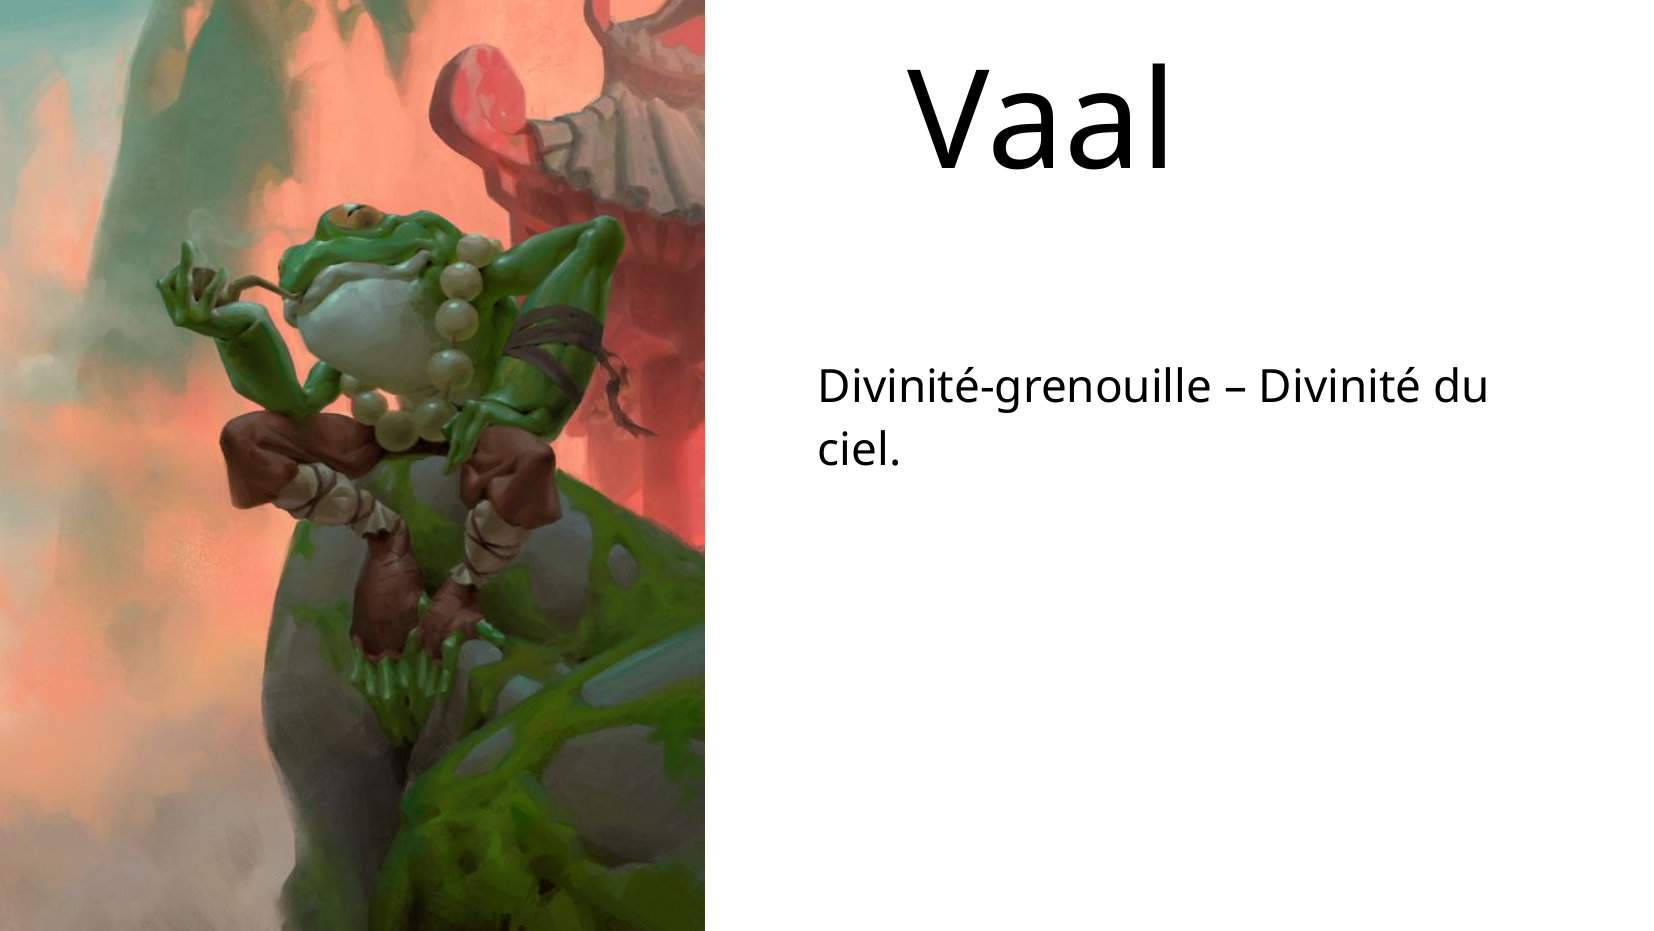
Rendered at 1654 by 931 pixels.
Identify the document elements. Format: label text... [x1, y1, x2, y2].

picture [0, 0, 705, 931]
title Vaal [705, 14, 1571, 216]
text_box Divinité-grenouille – Divinité du ciel. [803, 346, 1515, 648]
